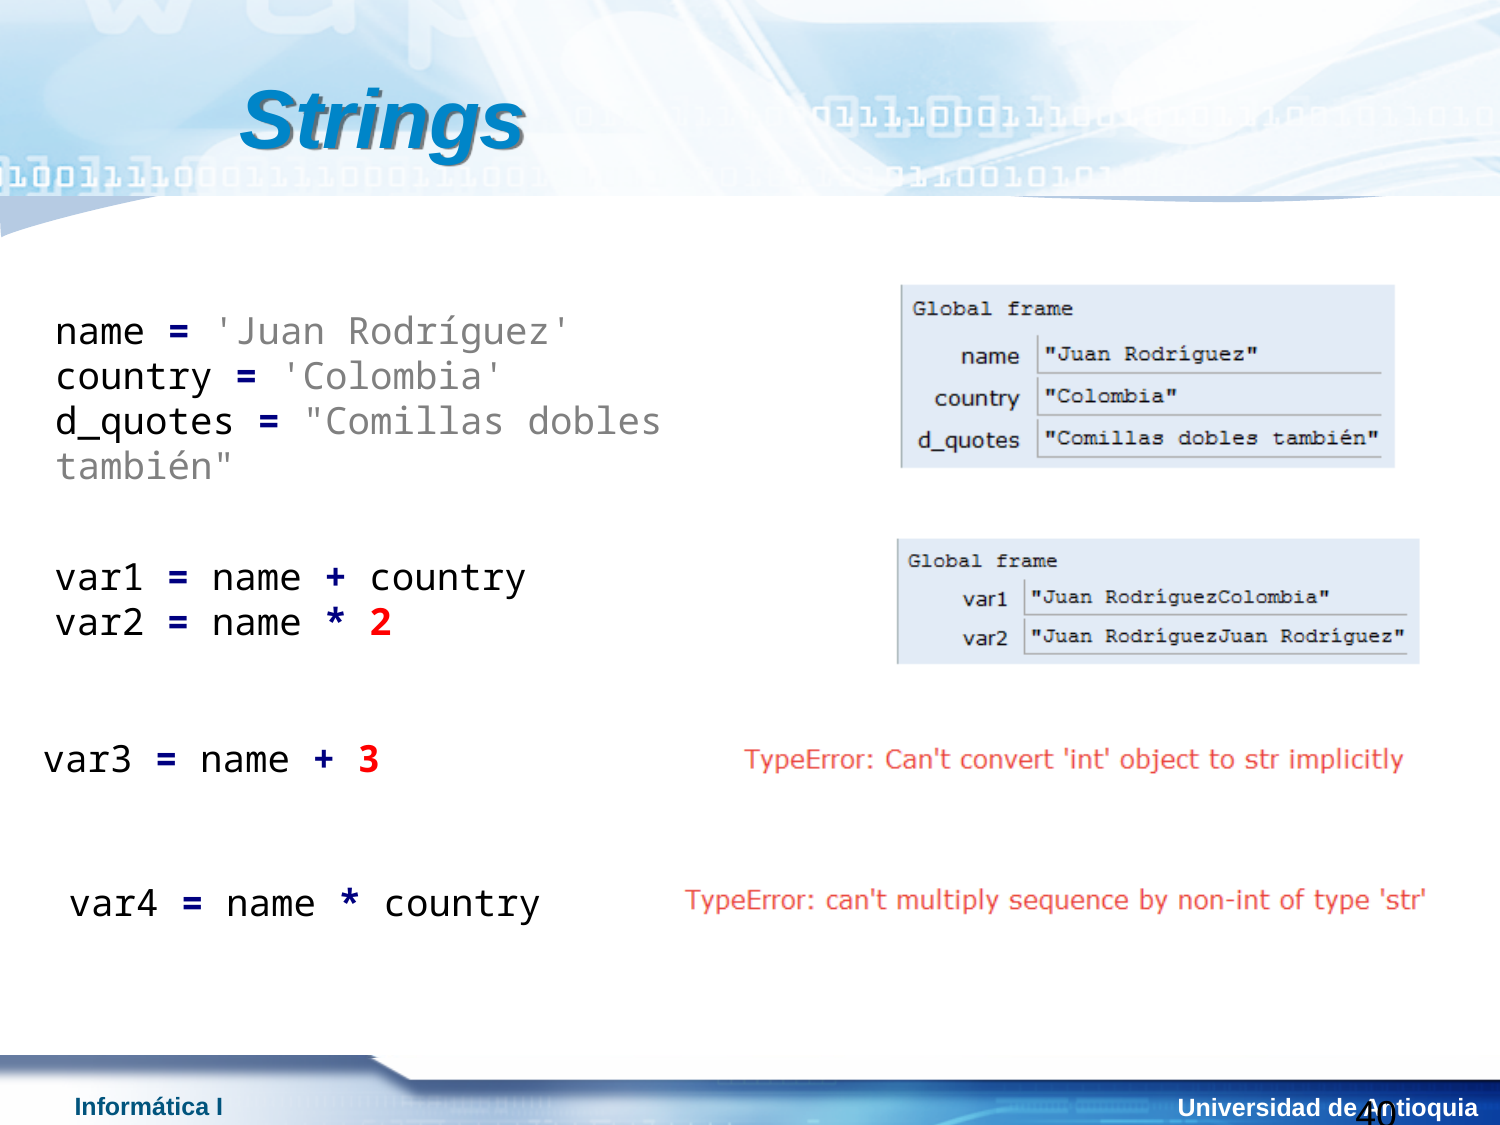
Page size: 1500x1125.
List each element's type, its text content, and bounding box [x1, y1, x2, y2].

picture [891, 270, 1412, 480]
picture [729, 737, 1420, 780]
picture [0, 1055, 1500, 1125]
text_box var3 = name + 3 [27, 727, 395, 788]
slide_number <número> [1340, 1082, 1500, 1125]
title Strings [224, 57, 1438, 150]
text_box var4 = name * country [53, 871, 632, 931]
text_box name = 'Juan Rodríguez' country = 'Colombia' d_quotes = "Comillas dobles también" [40, 299, 817, 495]
text_box var1 = name + country var2 = name * 2 [39, 545, 597, 651]
picture [0, 0, 1500, 196]
picture [676, 879, 1472, 924]
picture [891, 528, 1434, 669]
picture [1332, 1105, 1337, 1114]
